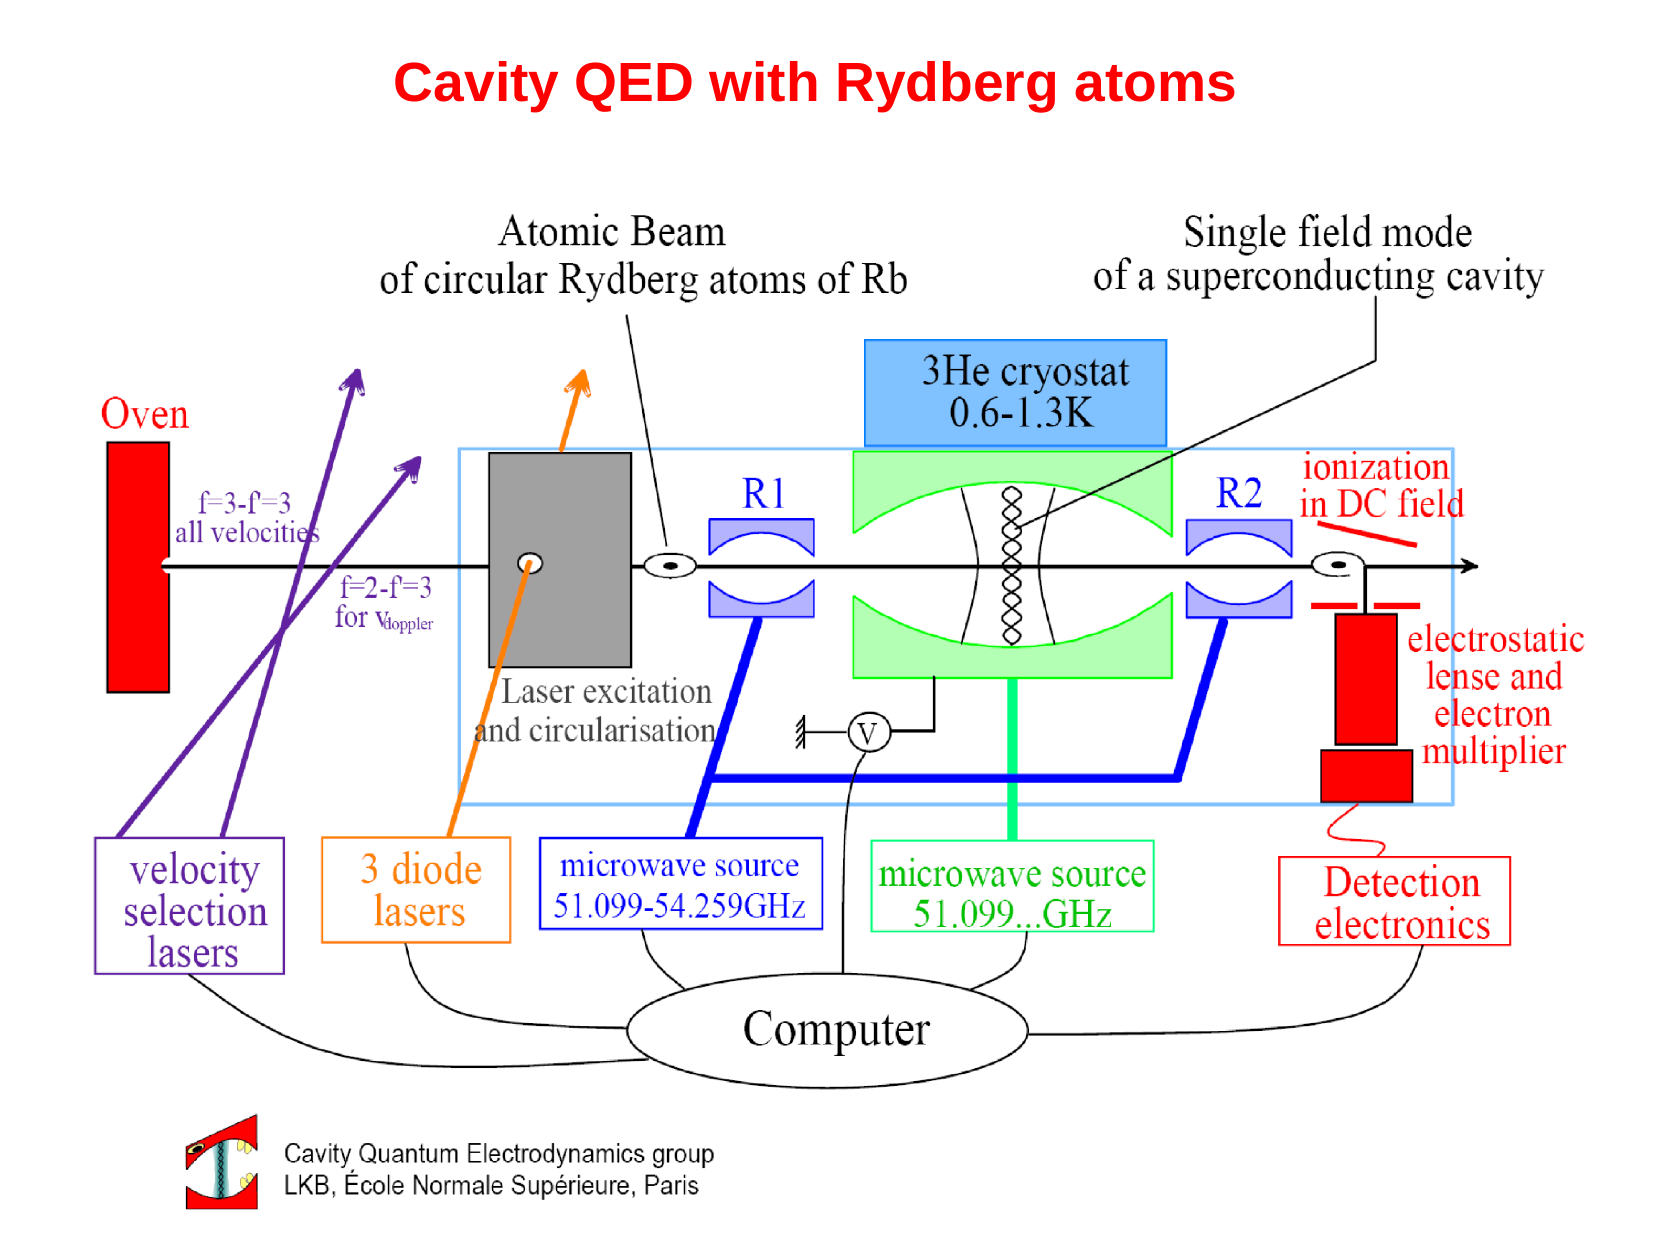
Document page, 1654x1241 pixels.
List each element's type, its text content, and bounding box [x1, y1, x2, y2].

text_box Cavity QED with Rydberg atoms [378, 43, 1254, 122]
picture [75, 190, 1613, 1241]
